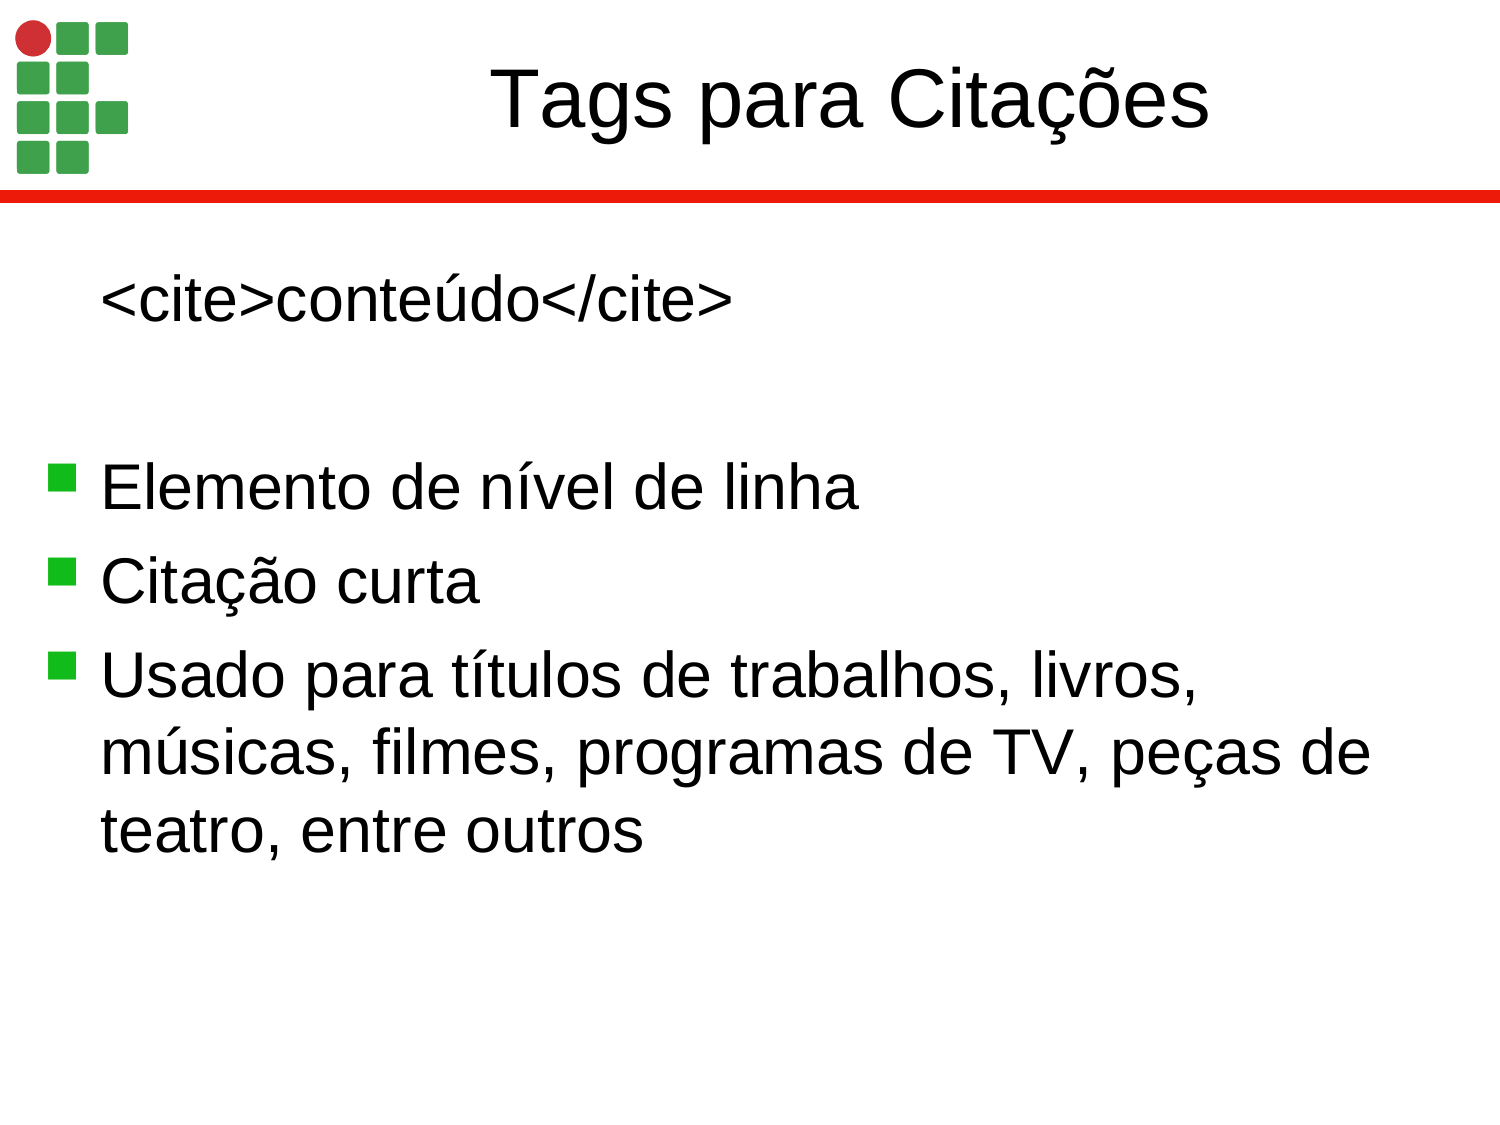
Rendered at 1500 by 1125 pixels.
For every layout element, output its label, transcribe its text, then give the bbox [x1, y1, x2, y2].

picture [14, 16, 130, 178]
title Tags para Citações [230, 0, 1471, 202]
list <cite>conteúdo</cite> Elemento de nível de linha Citação curta Usado para títulos de trabalhos, livros, músicas, filmes, programas de TV, peças de teatro, entre outros [29, 207, 1471, 1087]
